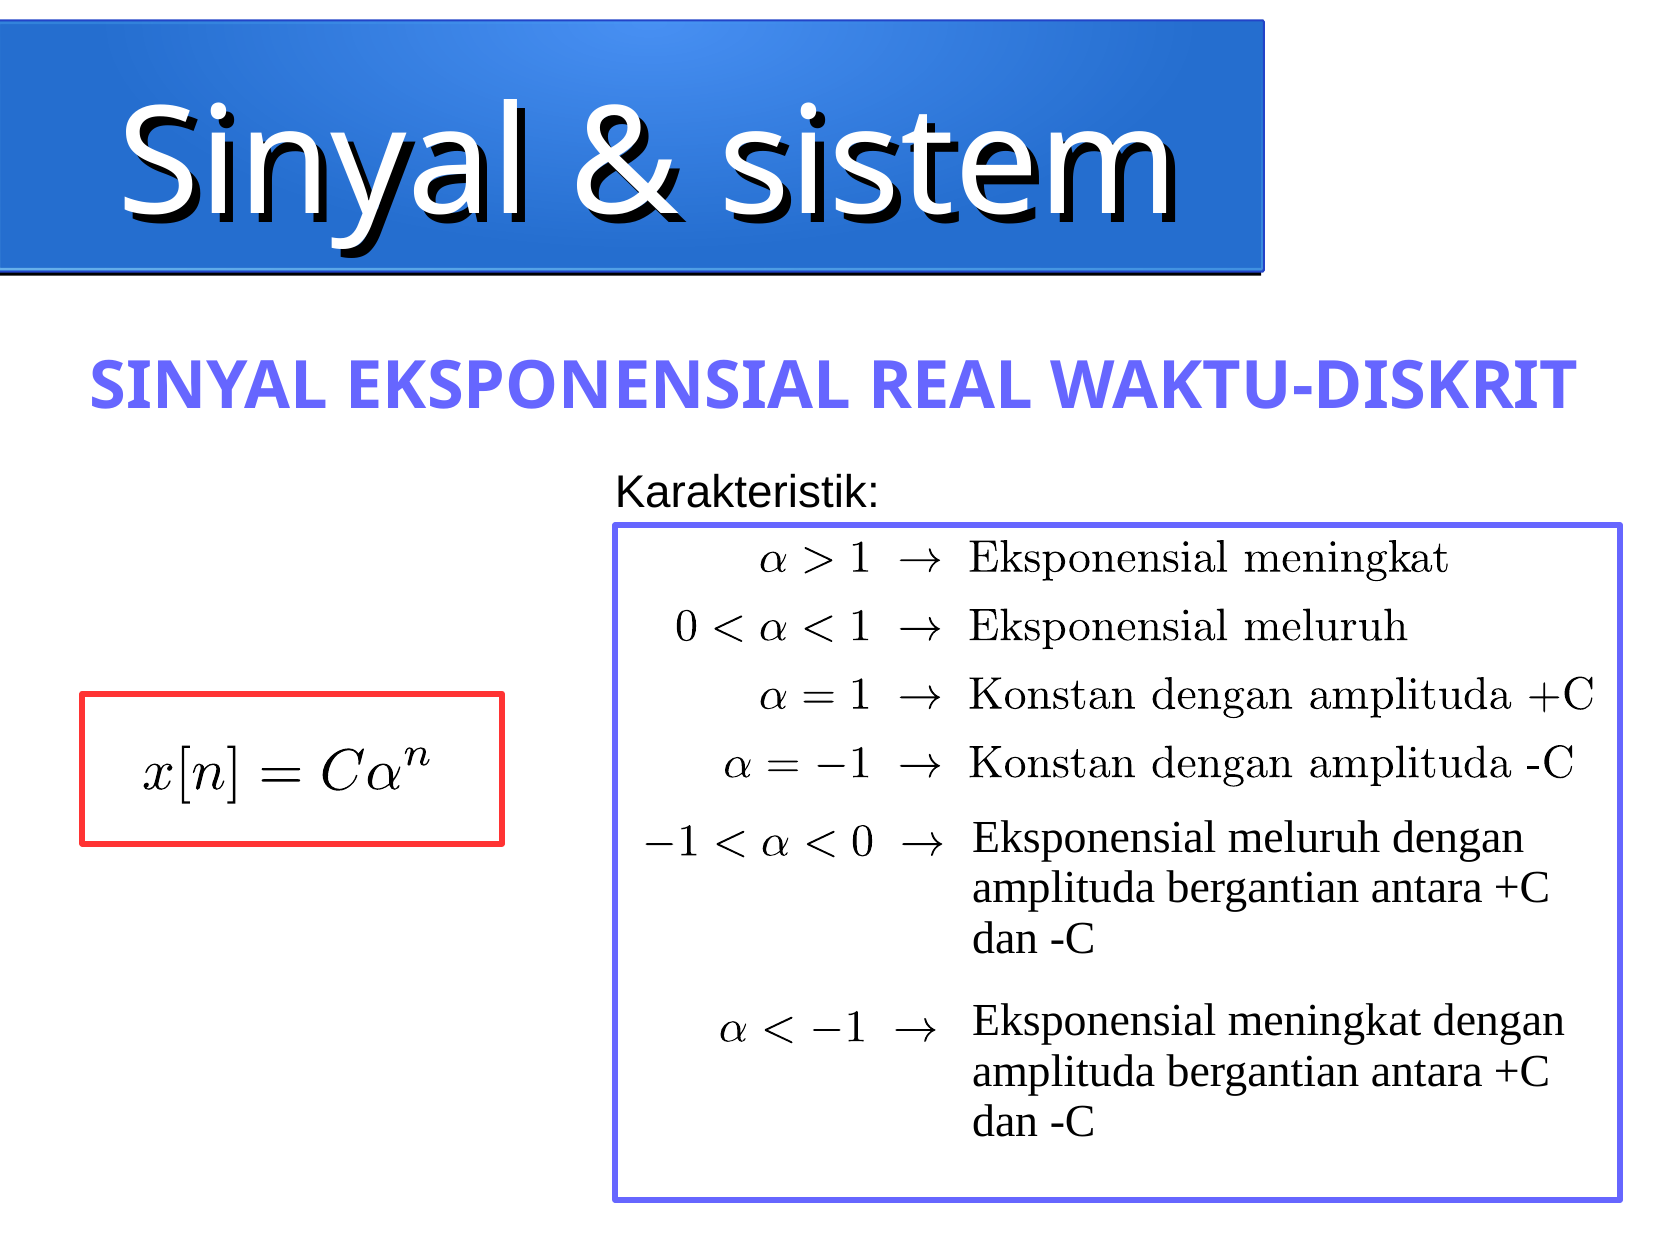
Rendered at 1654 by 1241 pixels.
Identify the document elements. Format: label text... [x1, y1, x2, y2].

text_box [675, 540, 1596, 787]
text_box [141, 745, 432, 804]
text_box [641, 825, 946, 860]
text_box Eksponensial meluruh dengan amplituda bergantian antara +C dan -C [957, 804, 1588, 987]
text_box SINYAL EKSPONENSIAL REAL WAKTU-DISKRIT [75, 330, 1638, 481]
text_box Karakteristik: [600, 458, 895, 526]
text_box Eksponensial meningkat dengan amplituda bergantian antara +C dan -C [957, 987, 1588, 1187]
text_box [718, 1010, 939, 1046]
text_box Sinyal & sistem [117, 71, 1186, 241]
